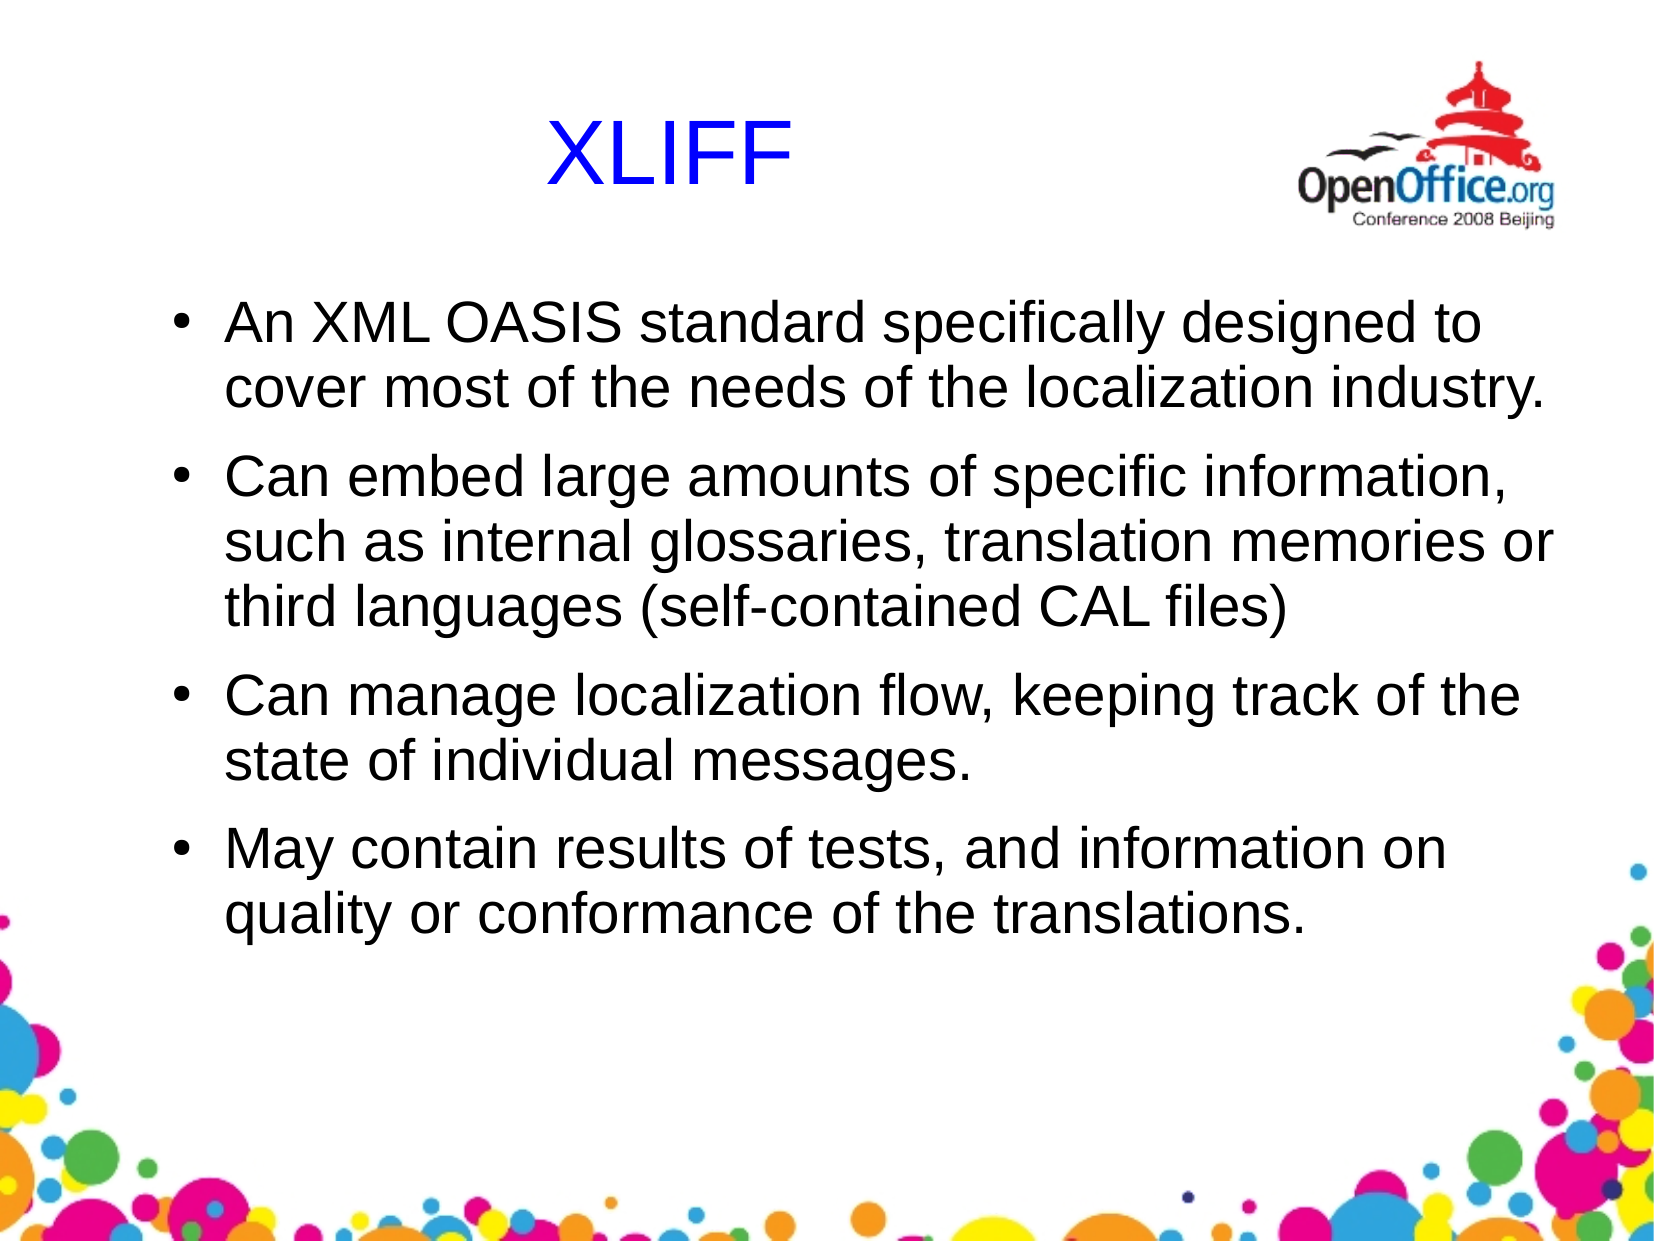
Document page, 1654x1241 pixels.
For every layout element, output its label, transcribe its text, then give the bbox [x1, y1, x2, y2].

title XLIFF [82, 49, 1258, 257]
list An XML OASIS standard specifically designed to cover most of the needs of the localization industry. Can embed large amounts of specific information, such as internal glossaries, translation memories or third languages (self-contained CAL files) Can manage localization flow, keeping track of the state of individual messages. May contain results of tests, and information on quality or conformance of the translations. [82, 290, 1571, 1094]
picture [0, 810, 1654, 1241]
picture [1285, 51, 1569, 250]
